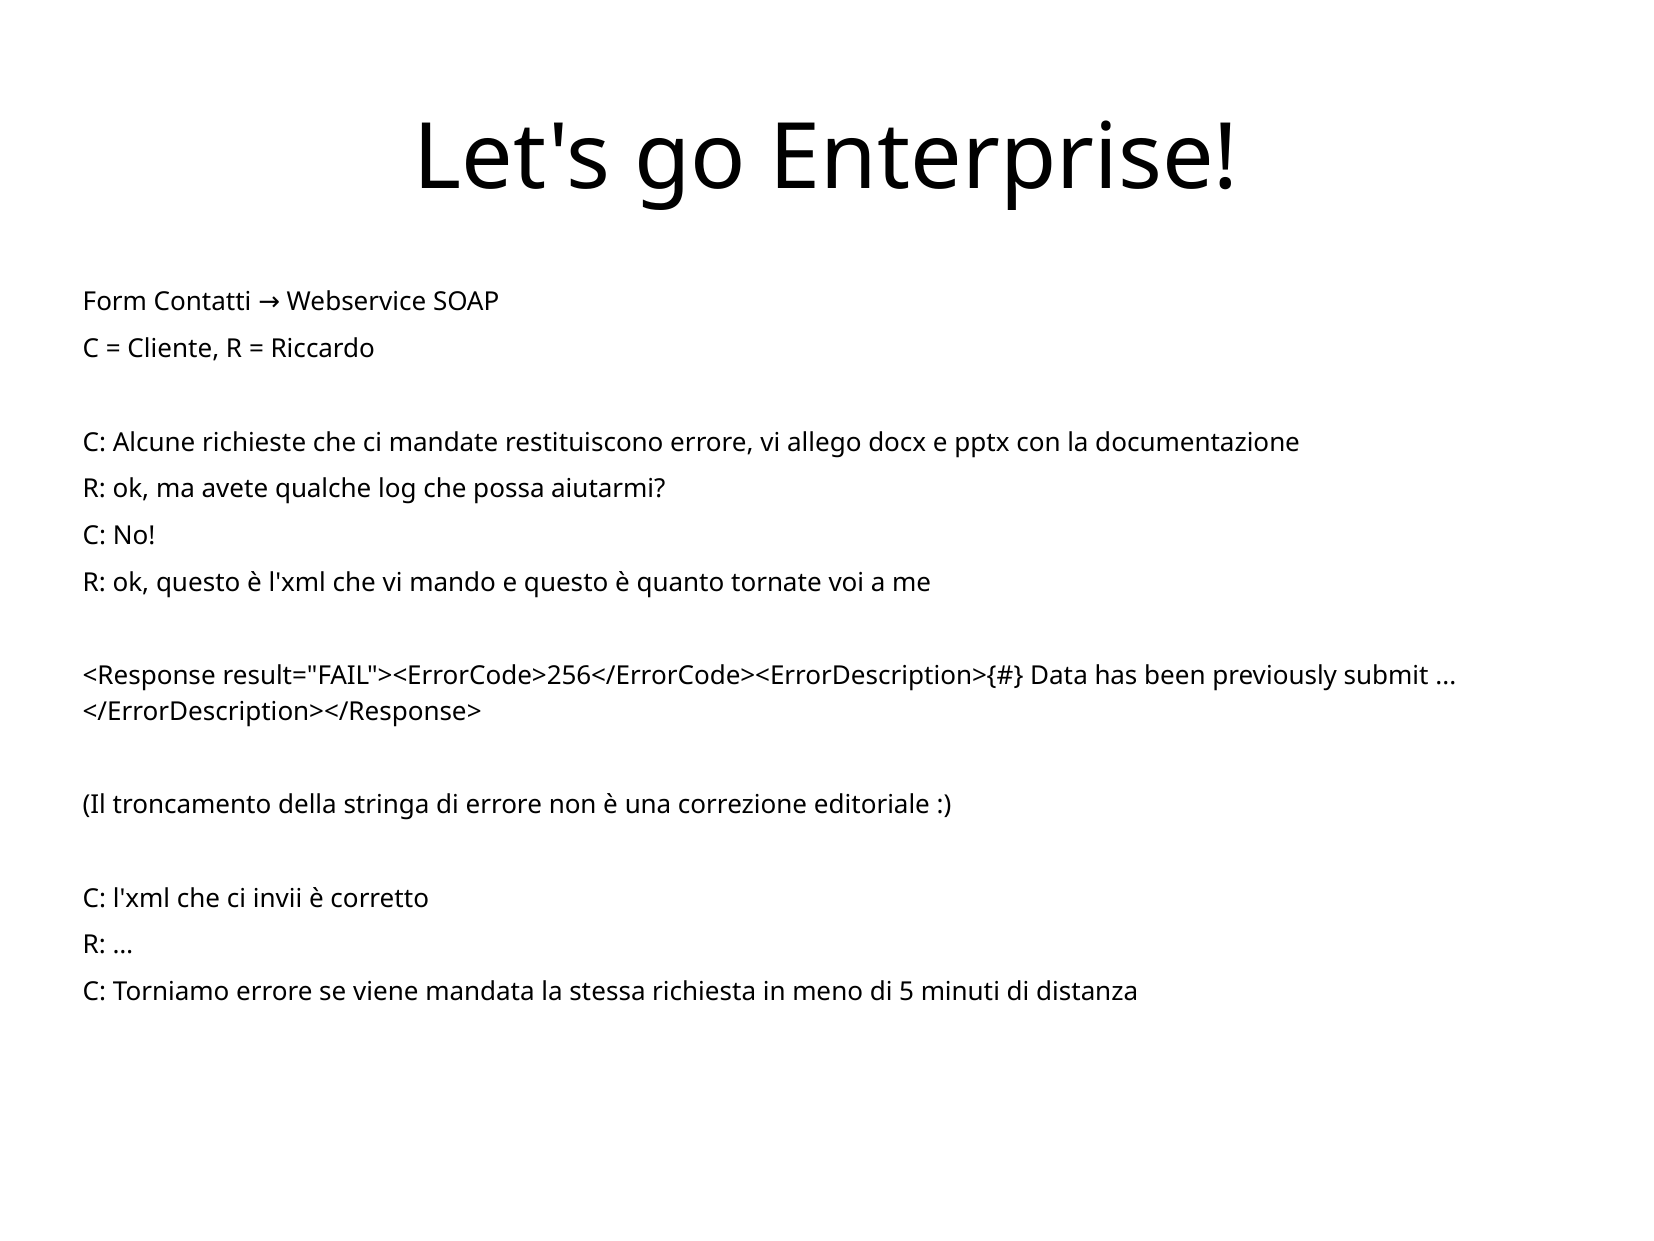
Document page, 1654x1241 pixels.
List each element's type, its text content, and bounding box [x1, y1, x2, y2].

list Form Contatti → Webservice SOAP C = Cliente, R = Riccardo C: Alcune richieste che ci mandate restituiscono errore, vi allego docx e pptx con la documentazione R: ok, ma avete qualche log che possa aiutarmi? C: No! R: ok, questo è l'xml che vi mando e questo è quanto tornate voi a me <Response result="FAIL"><ErrorCode>256</ErrorCode><ErrorDescription>{#} Data has been previously submit ... </ErrorDescription></Response> (Il troncamento della stringa di errore non è una correzione editoriale :) C: l'xml che ci invii è corretto R: … C: Torniamo errore se viene mandata la stessa richiesta in meno di 5 minuti di distanza [82, 236, 1571, 1010]
title Let's go Enterprise! [82, 49, 1571, 236]
